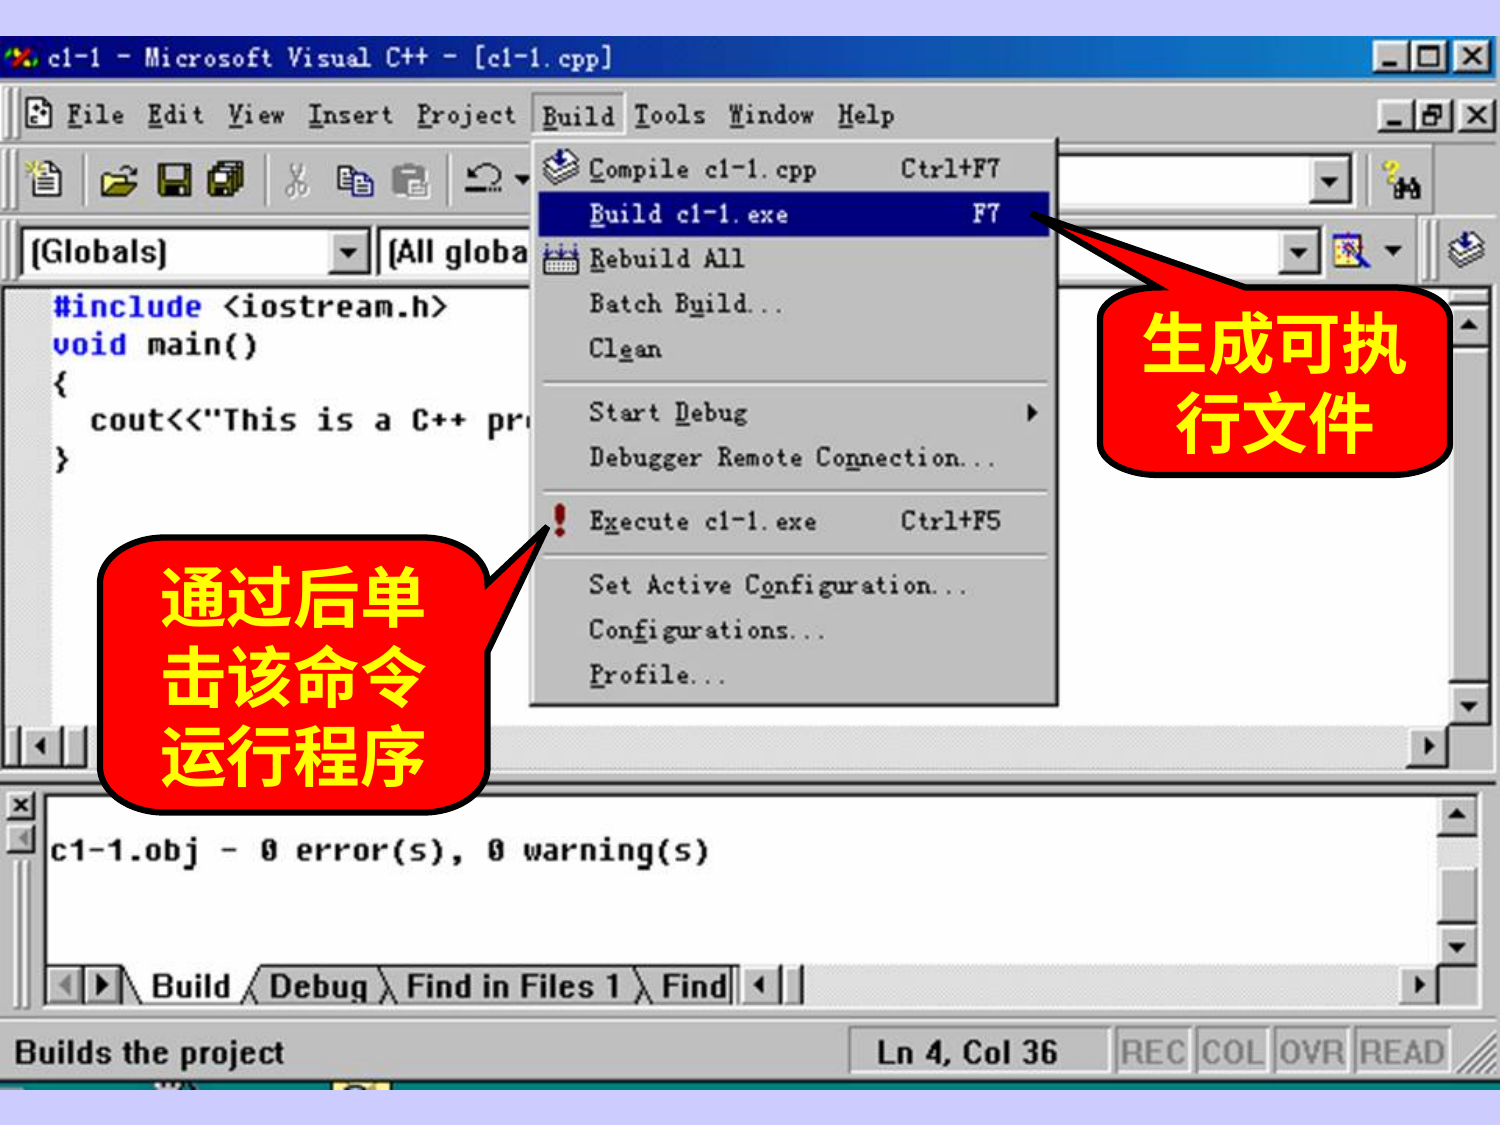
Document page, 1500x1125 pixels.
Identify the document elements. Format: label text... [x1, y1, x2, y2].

text_box 生成可执行文件 [1031, 213, 1451, 475]
text_box 通过后单击该命令运行程序 [99, 526, 548, 813]
picture [0, 36, 1500, 1090]
text_box <编号> [1074, 1090, 1388, 1101]
